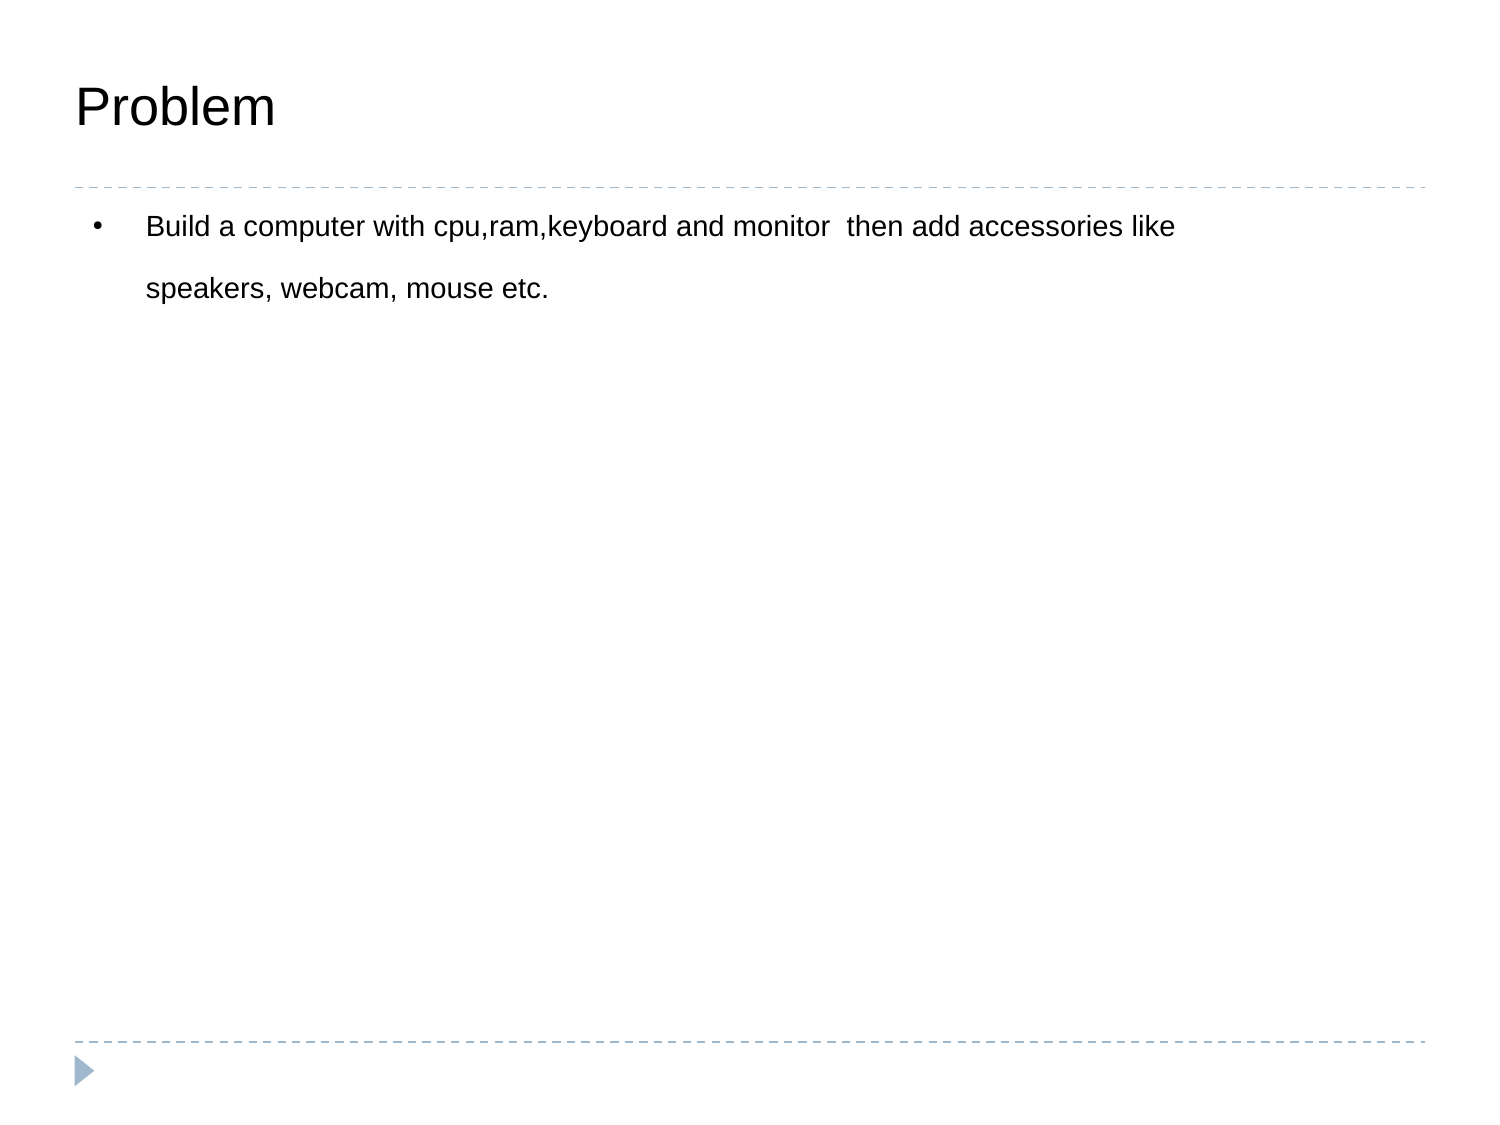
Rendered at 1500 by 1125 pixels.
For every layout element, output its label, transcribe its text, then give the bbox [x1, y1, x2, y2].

list Build a computer with cpu,ram,keyboard and monitor then add accessories like speakers, webcam, mouse etc. [75, 210, 1276, 1010]
title Problem [75, 24, 1425, 188]
